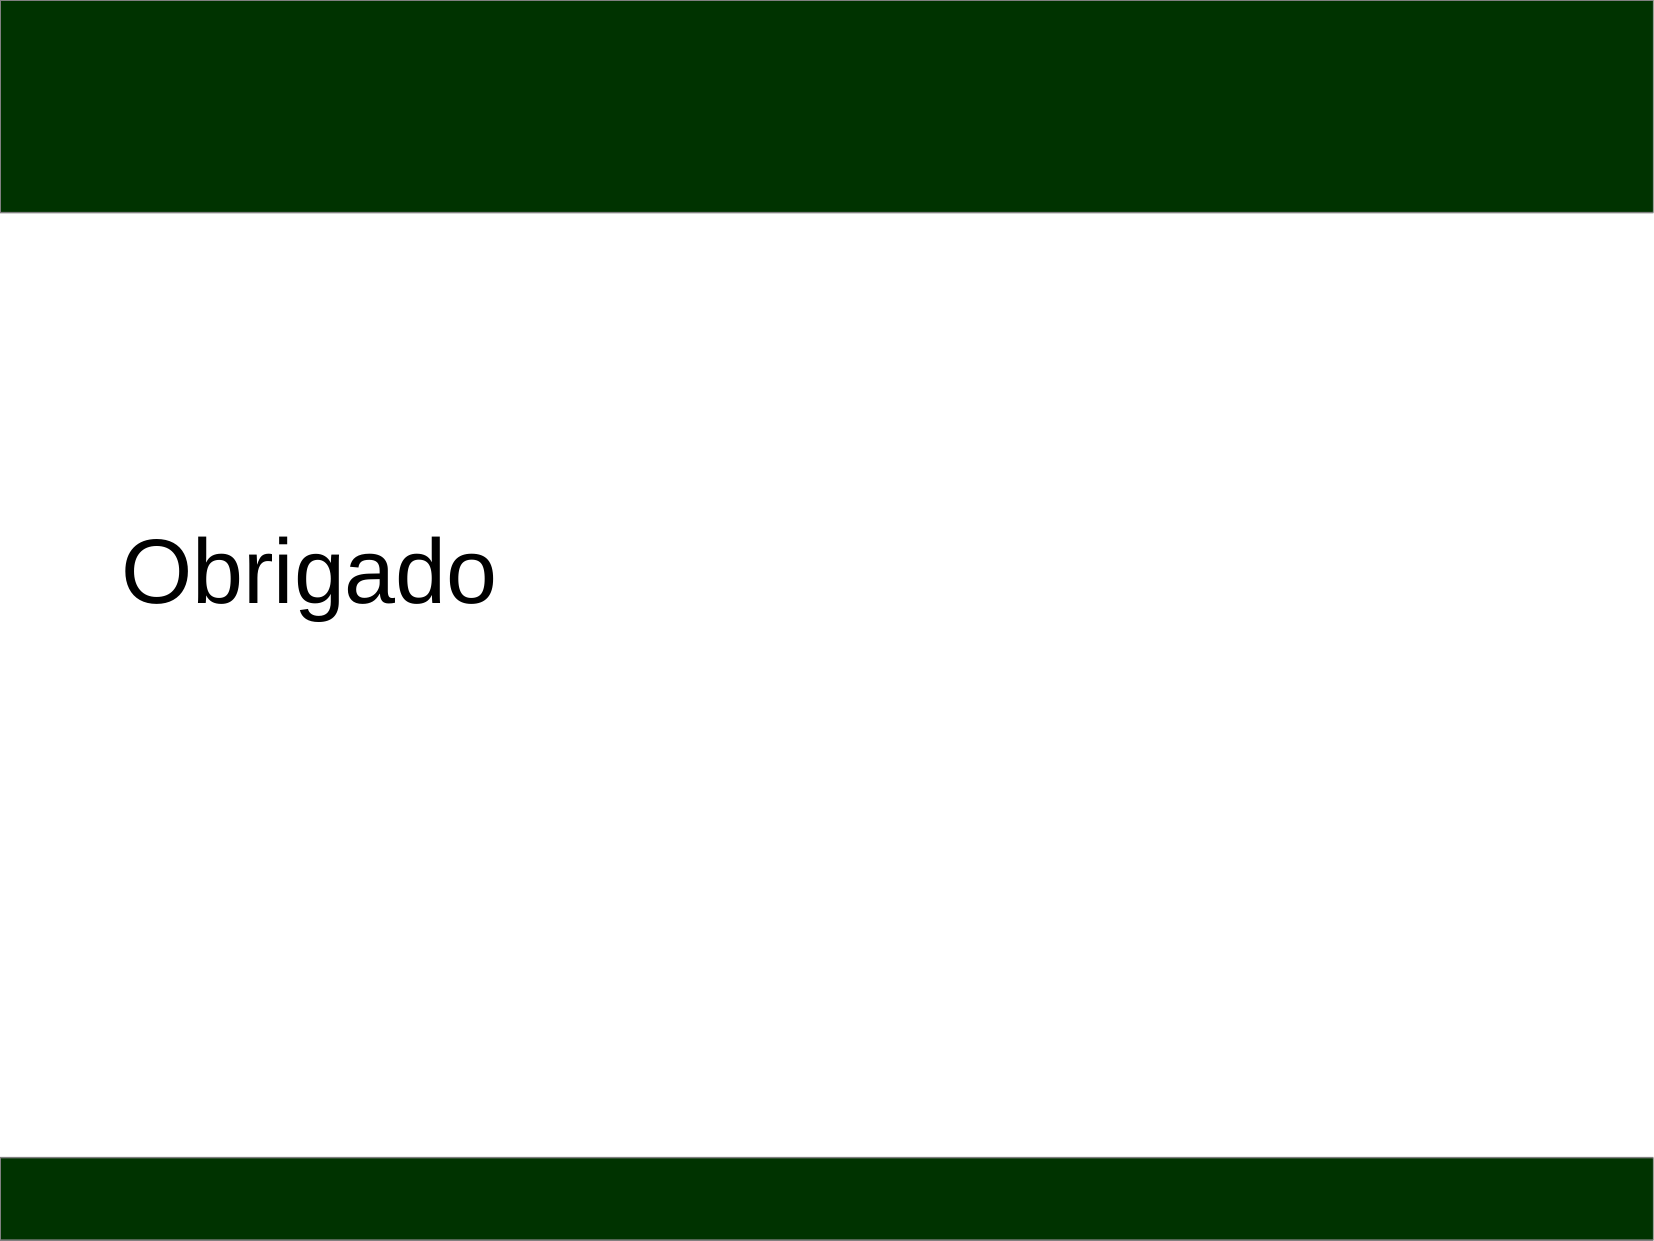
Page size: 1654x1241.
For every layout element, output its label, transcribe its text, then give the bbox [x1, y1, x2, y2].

text_box Obrigado [106, 507, 1477, 626]
text_box [0, 1157, 1654, 1241]
text_box [0, 0, 1654, 213]
